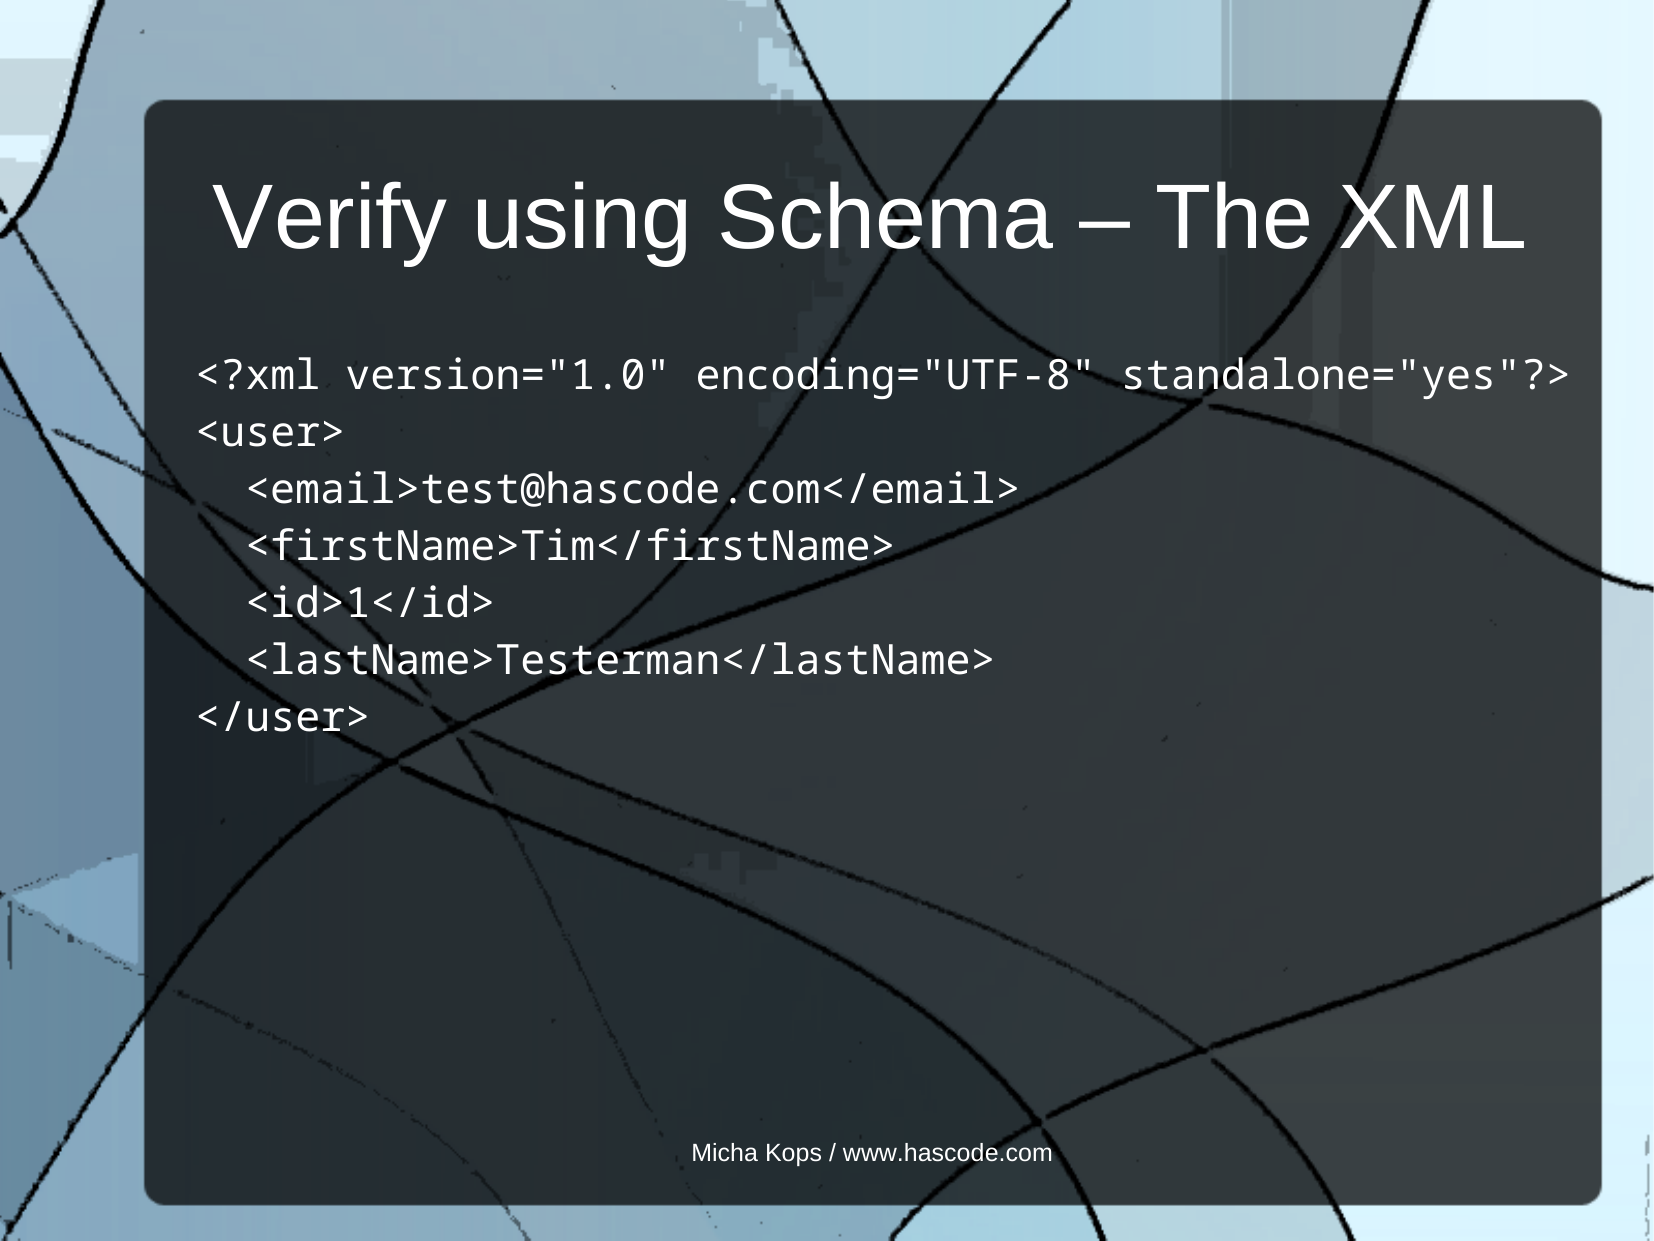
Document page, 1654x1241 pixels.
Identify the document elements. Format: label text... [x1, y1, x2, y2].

picture [0, 0, 1654, 1241]
text_box <?xml version="1.0" encoding="UTF-8" standalone="yes"?> <user> <email>test@hascode.com</email> <firstName>Tim</firstName> <id>1</id> <lastName>Testerman</lastName> </user> [180, 337, 1586, 682]
title Verify using Schema – The XML [159, 108, 1583, 325]
